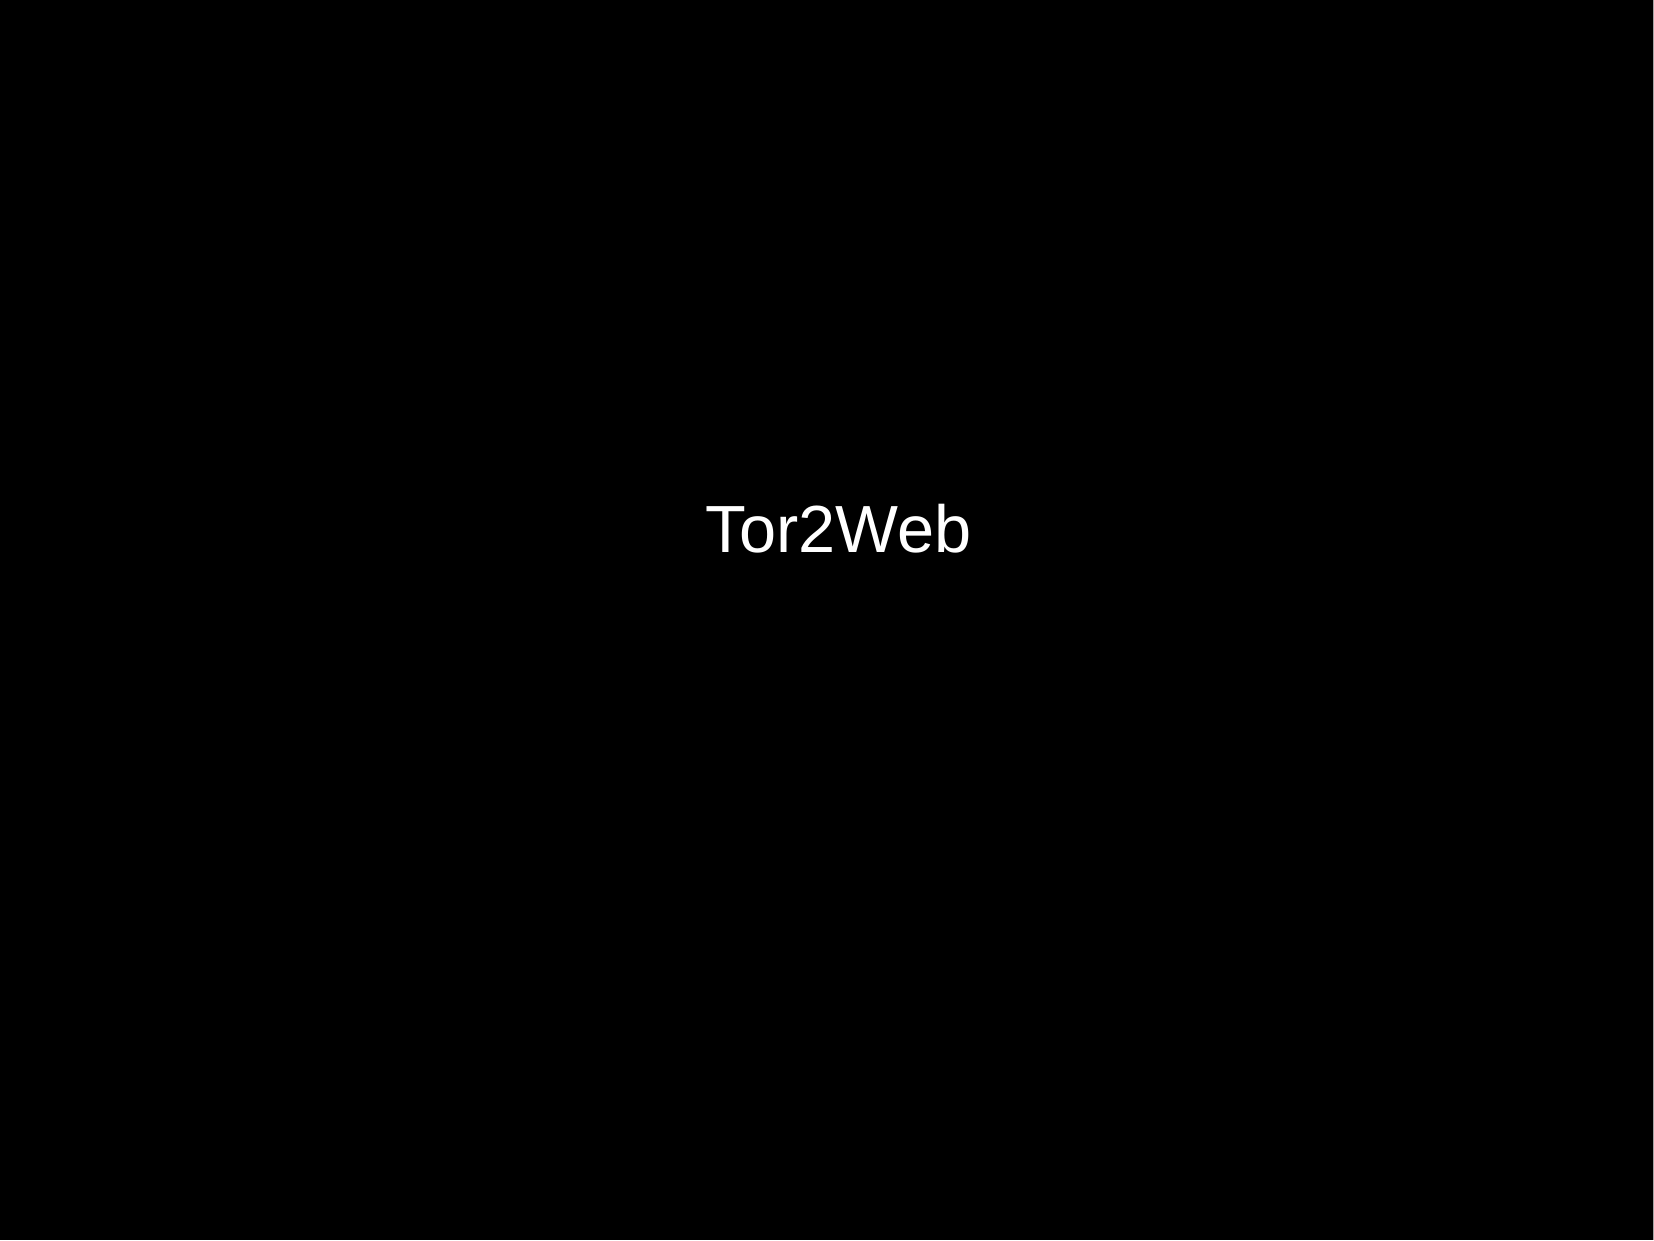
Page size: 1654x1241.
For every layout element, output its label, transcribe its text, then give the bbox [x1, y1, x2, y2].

subtitle Tor2Web [82, 49, 1571, 1010]
